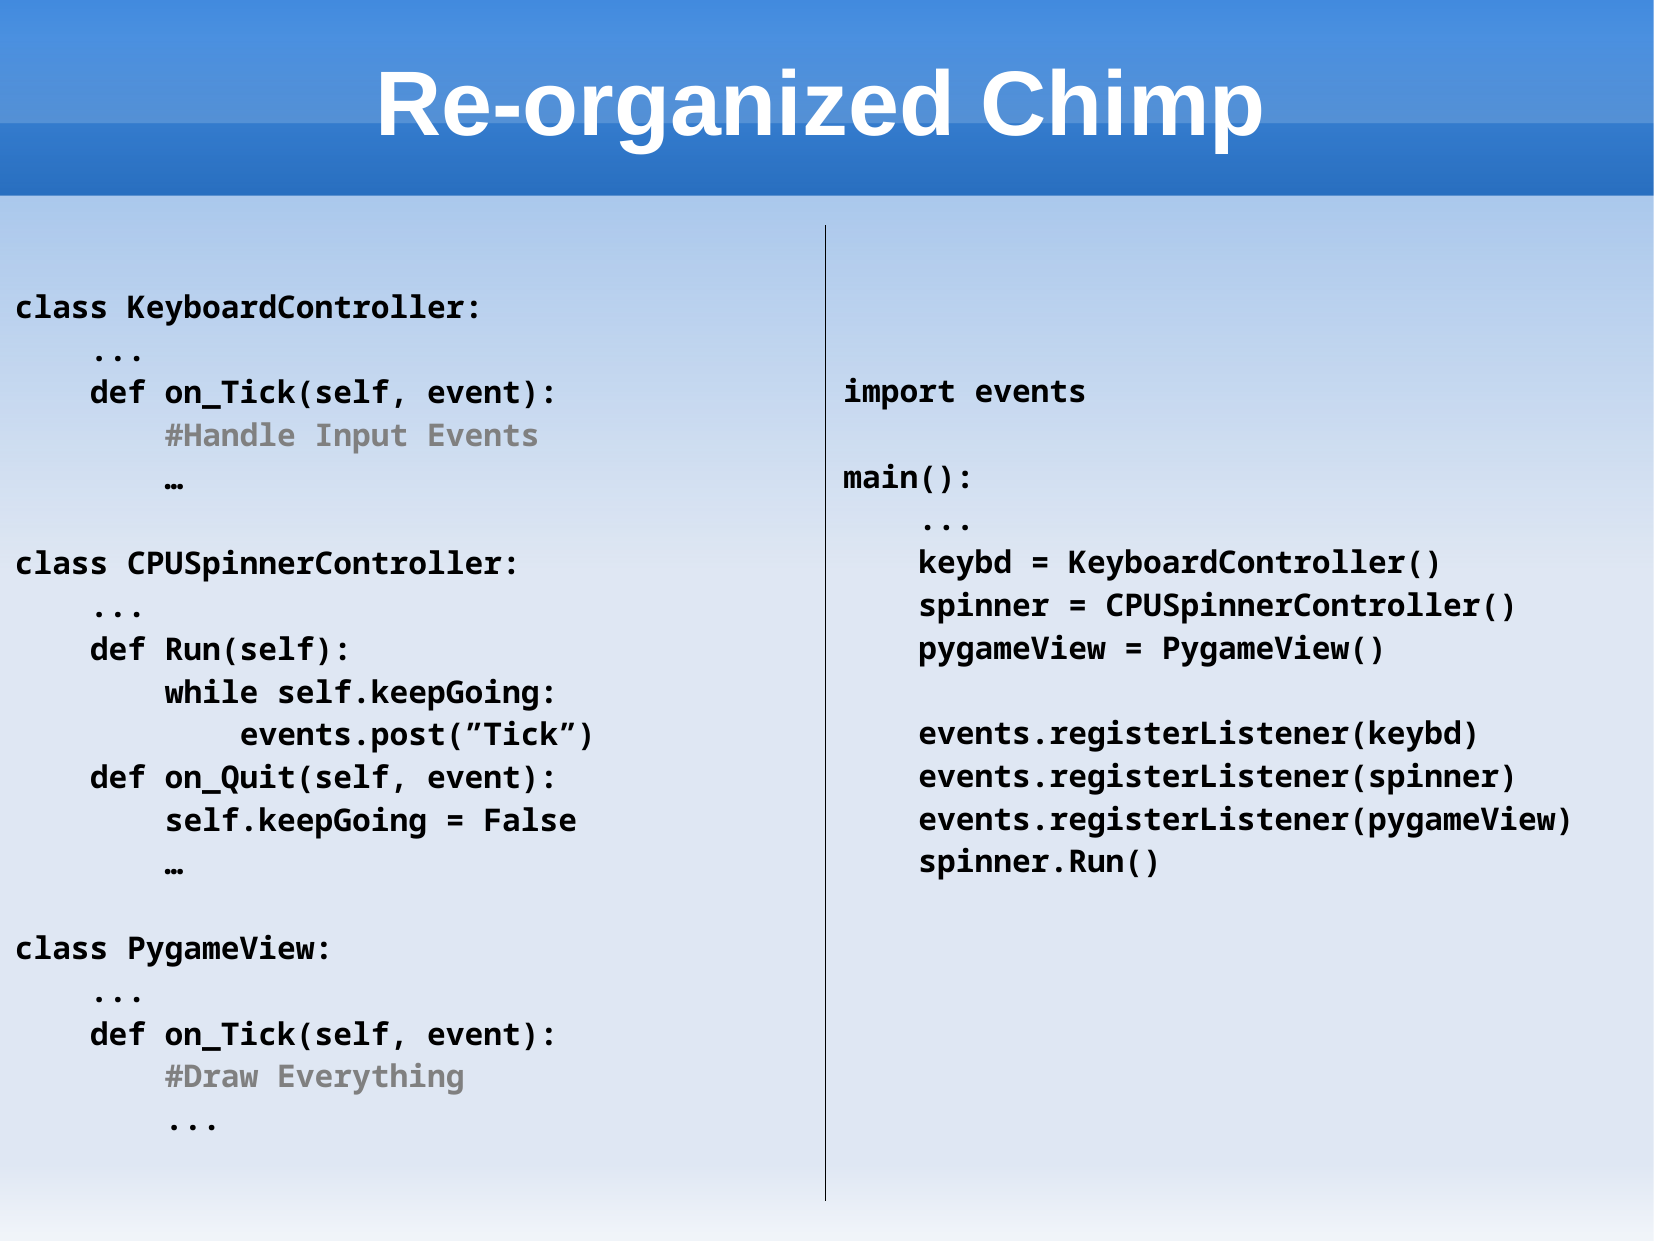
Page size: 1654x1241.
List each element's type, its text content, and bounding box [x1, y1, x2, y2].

picture [0, 0, 1654, 1241]
title Re-organized Chimp [76, 7, 1565, 200]
text_box import events main(): ... keybd = KeyboardController() spinner = CPUSpinnerController() pygameView = PygameView() events.registerListener(keybd) events.registerListener(spinner) events.registerListener(pygameView) spinner.Run() [828, 361, 1654, 903]
text_box class KeyboardController: ... def on_Tick(self, event): #Handle Input Events … class CPUSpinnerController: ... def Run(self): while self.keepGoing: events.post(”Tick”) def on_Quit(self, event): self.keepGoing = False … class PygameView: ... def on_Tick(self, event): #Draw Everything ... [0, 277, 825, 1090]
